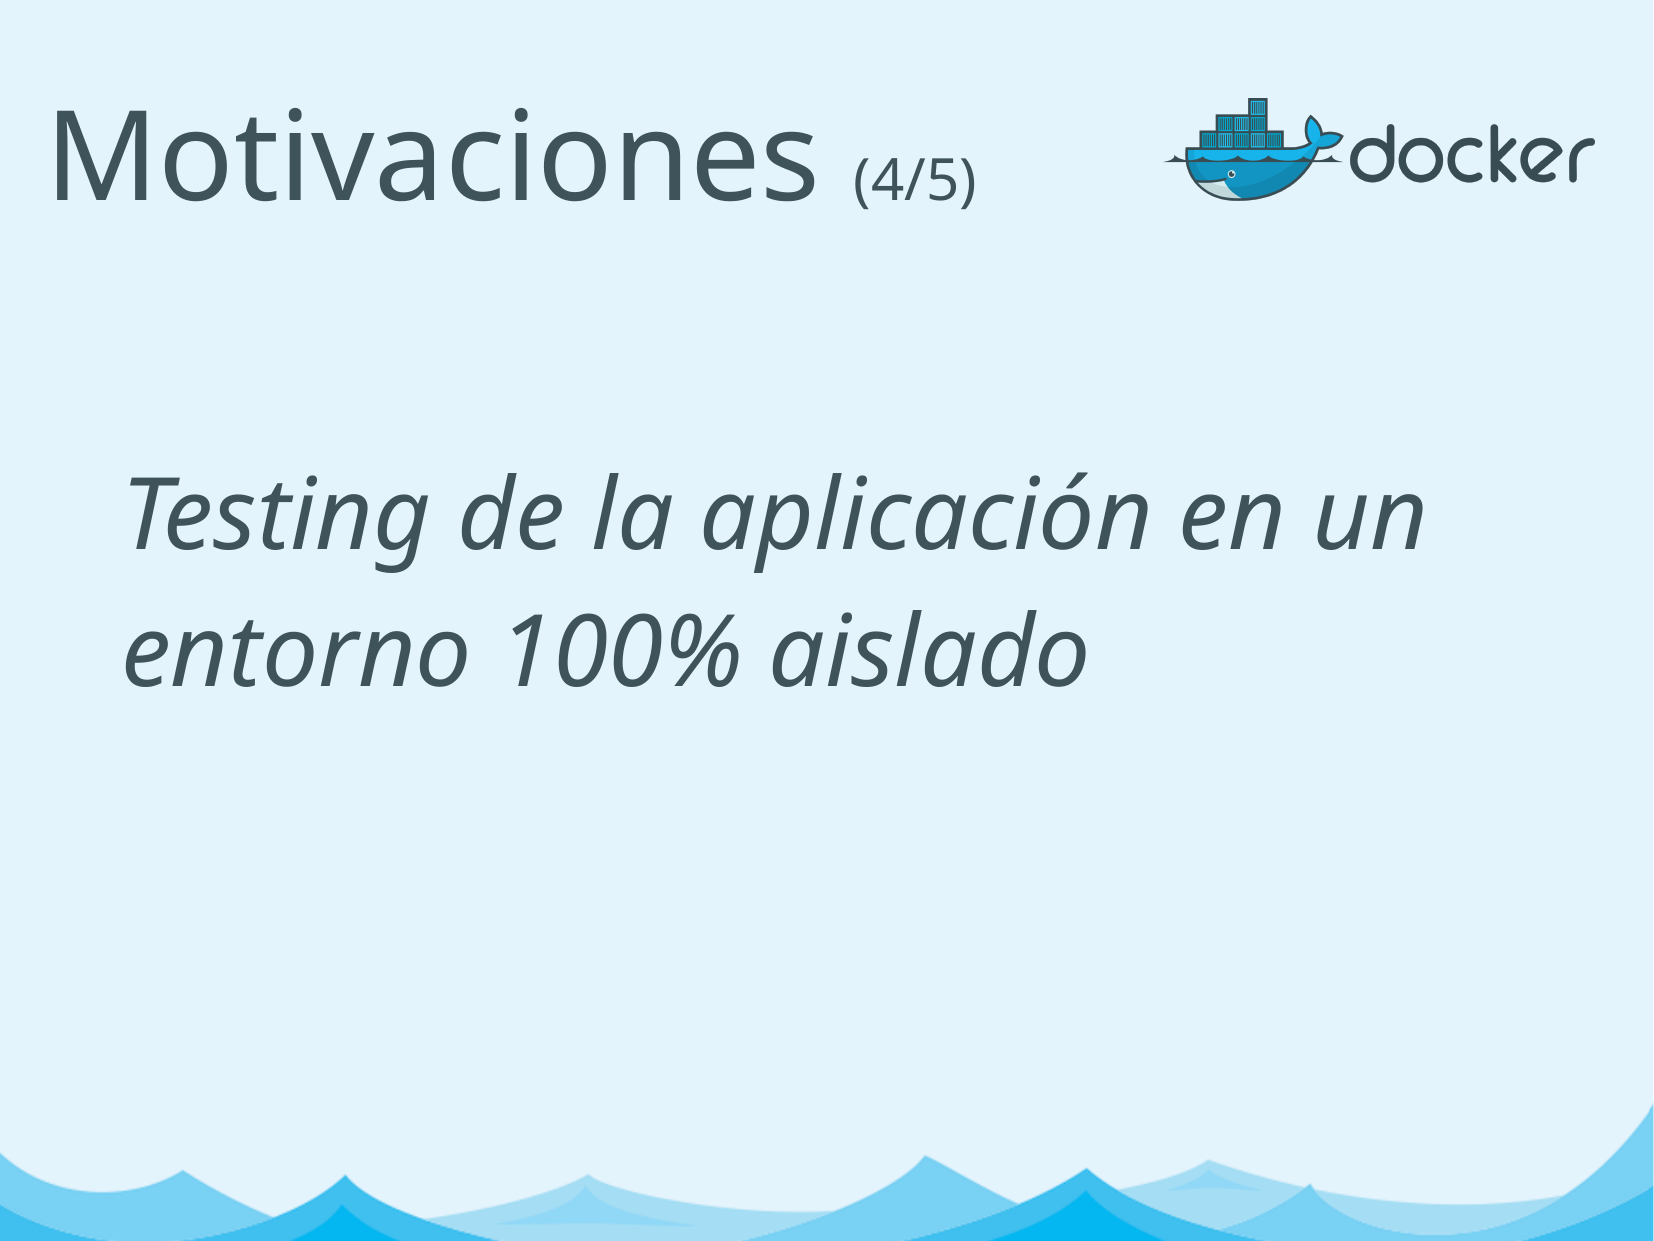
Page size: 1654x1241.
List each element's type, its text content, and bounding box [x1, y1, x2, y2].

text_box Testing de la aplicación en un entorno 100% aislado [106, 435, 1583, 805]
picture [1163, 98, 1595, 201]
text_box Motivaciones (4/5) [30, 59, 931, 252]
picture [0, 1101, 1654, 1241]
